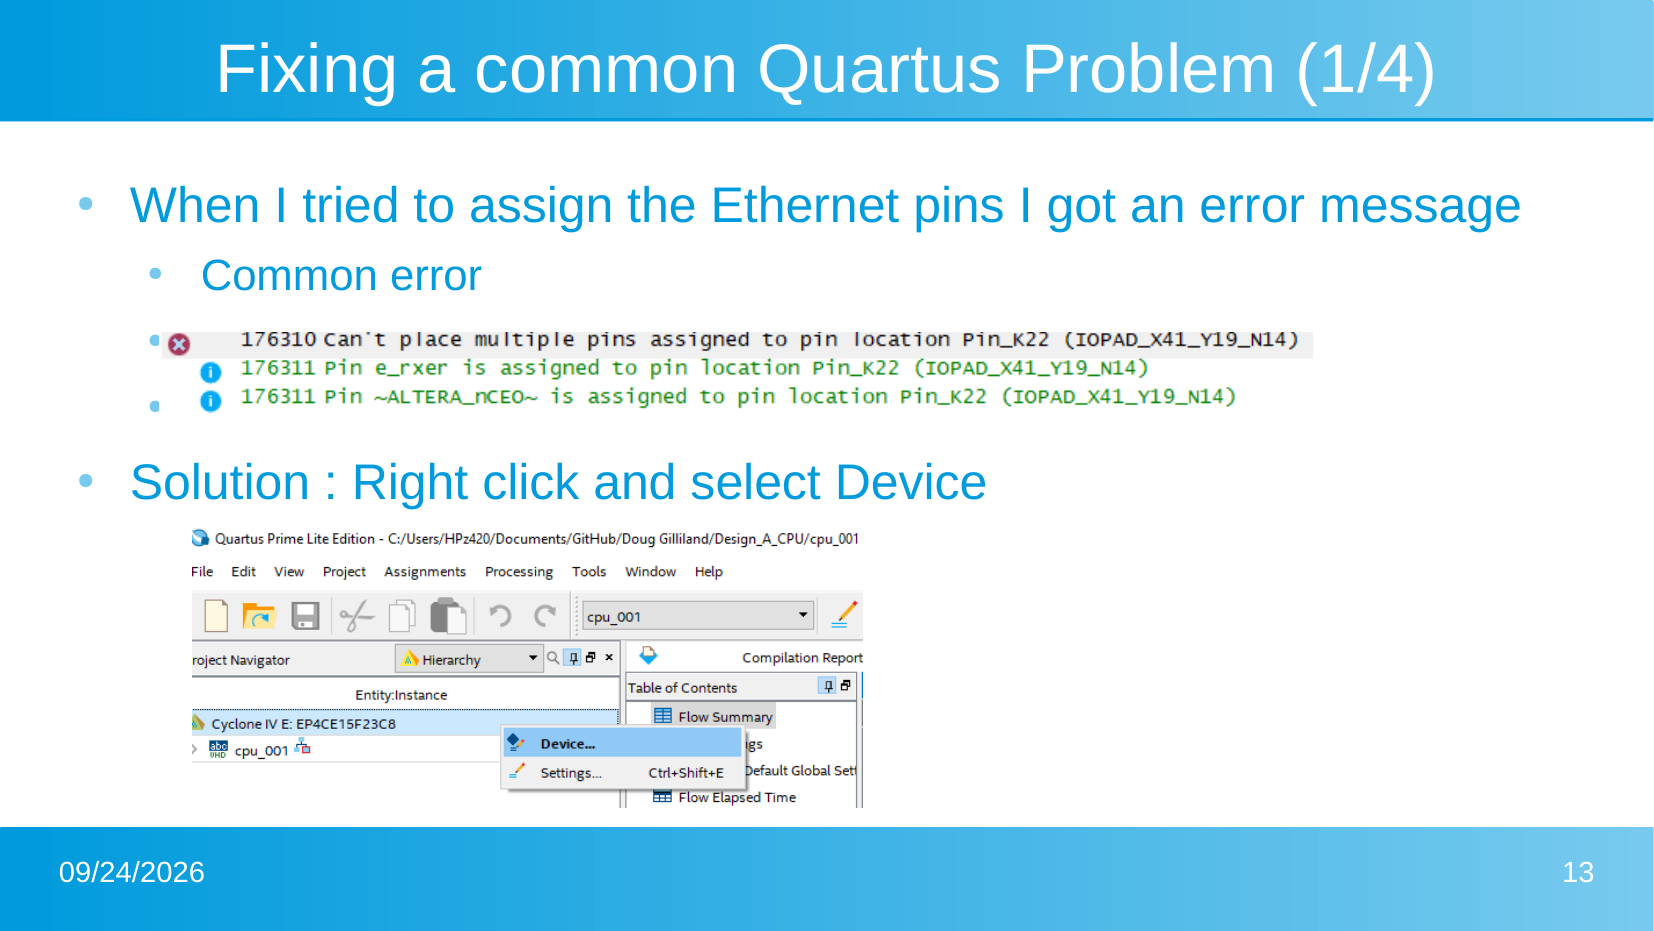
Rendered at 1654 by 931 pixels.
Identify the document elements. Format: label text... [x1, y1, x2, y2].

picture [192, 524, 863, 808]
title Fixing a common Quartus Problem (1/4) [59, 29, 1595, 108]
picture [159, 332, 1313, 413]
list When I tried to assign the Ethernet pins I got an error message Common error Solution : Right click and select Device [59, 177, 1595, 768]
